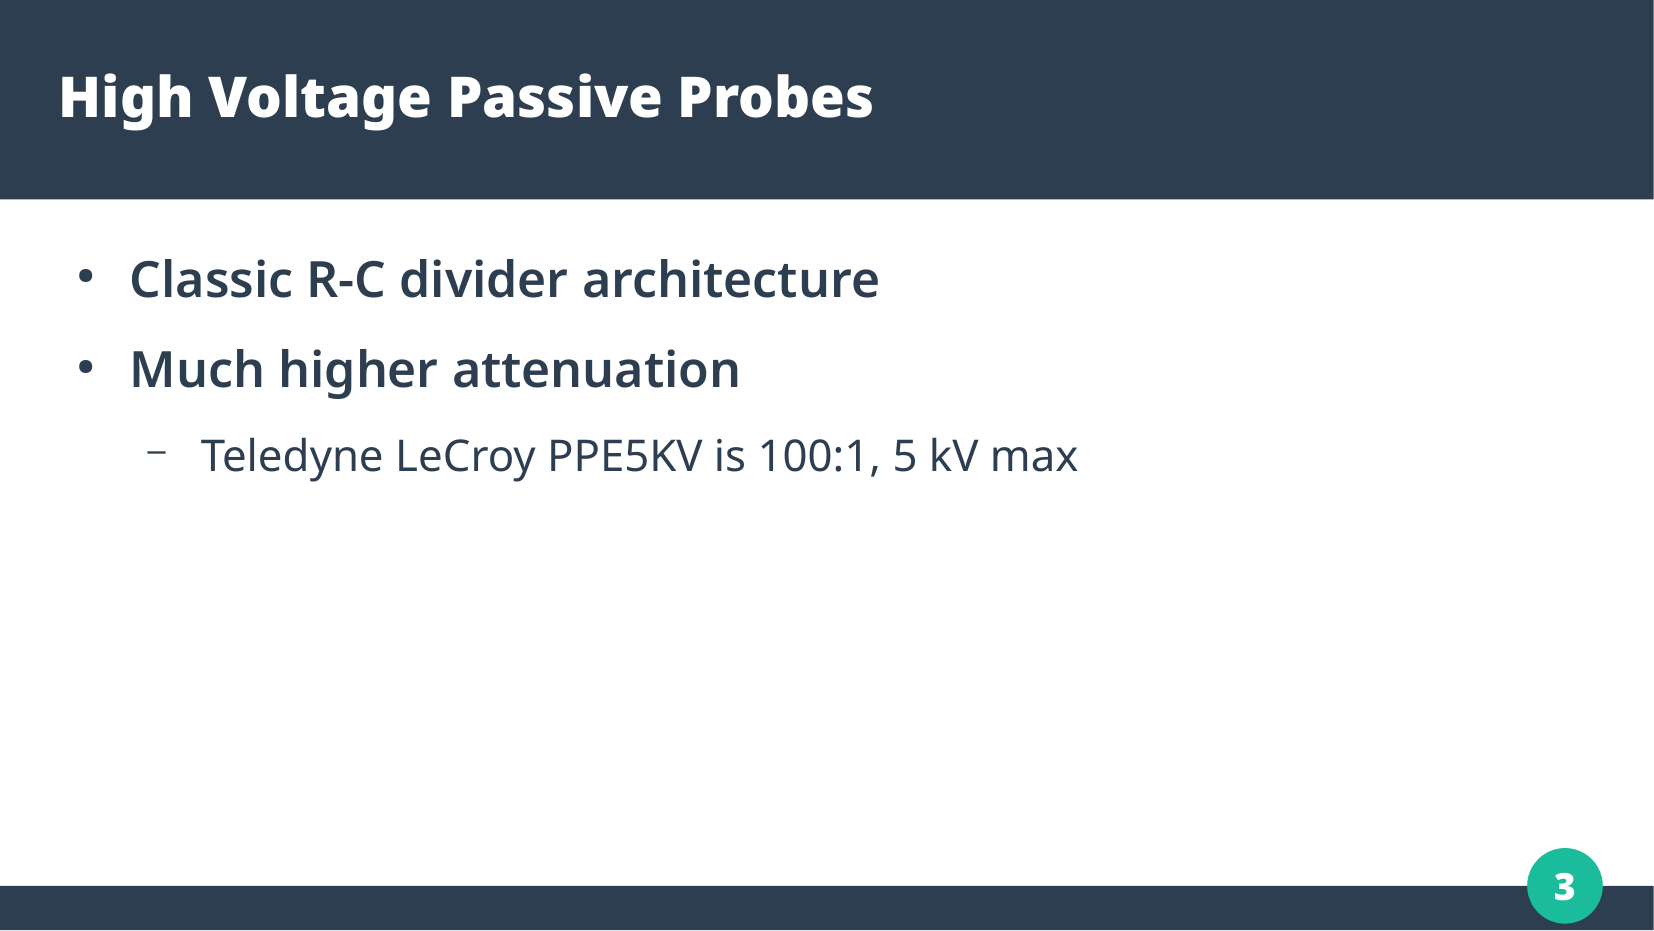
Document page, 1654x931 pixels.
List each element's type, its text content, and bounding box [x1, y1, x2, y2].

list Classic R-C divider architecture Much higher attenuation Teledyne LeCroy PPE5KV is 100:1, 5 kV max [59, 243, 1595, 864]
title High Voltage Passive Probes [59, 37, 1595, 155]
